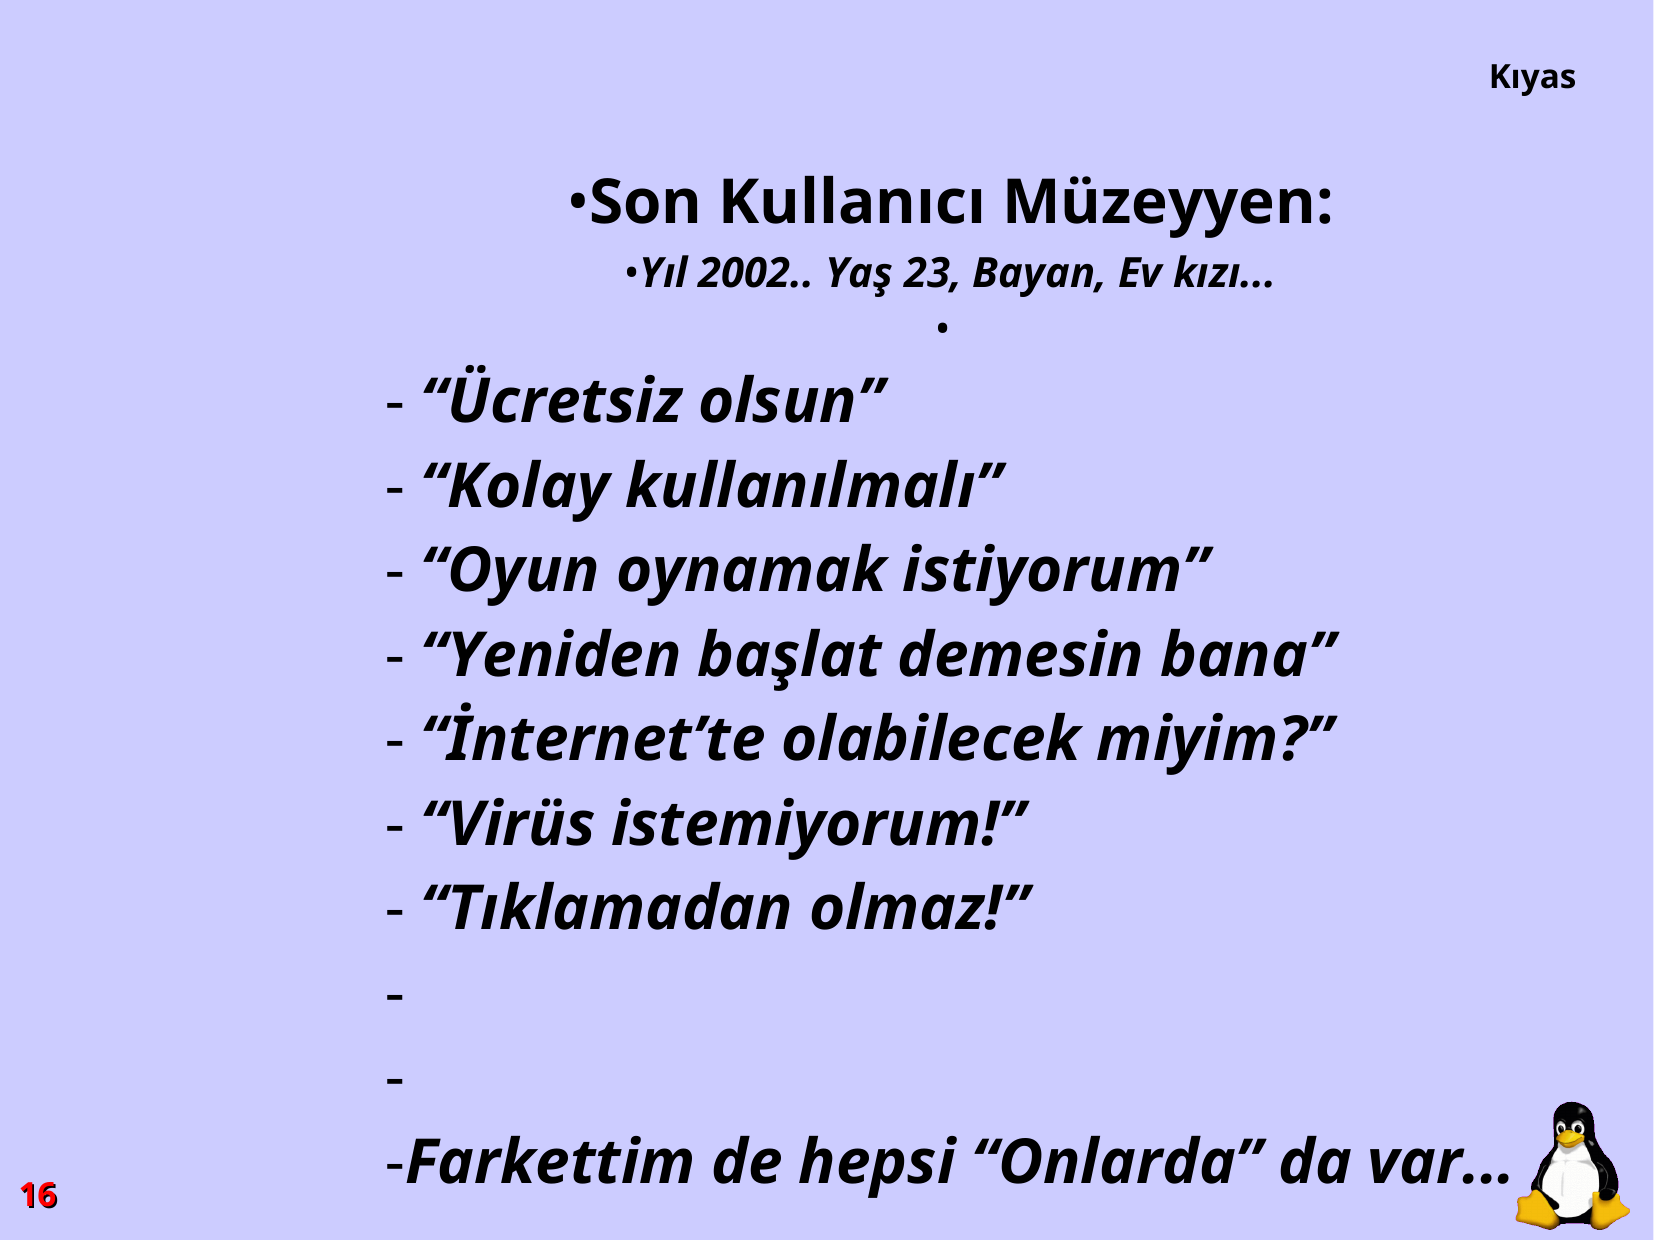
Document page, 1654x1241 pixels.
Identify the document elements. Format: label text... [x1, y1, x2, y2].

picture [1504, 1086, 1654, 1241]
text_box Kıyas [1473, 45, 1592, 106]
text_box Son Kullanıcı Müzeyyen: Yıl 2002.. Yaş 23, Bayan, Ev kızı... “Ücretsiz olsun” “Kolay kullanılmalı” “Oyun oynamak istiyorum” “Yeniden başlat demesin bana” “İnternet’te olabilecek miyim?” “Virüs istemiyorum!” “Tıklamadan olmaz!” Farkettim de hepsi “Onlarda” da var... [370, 150, 1532, 1210]
